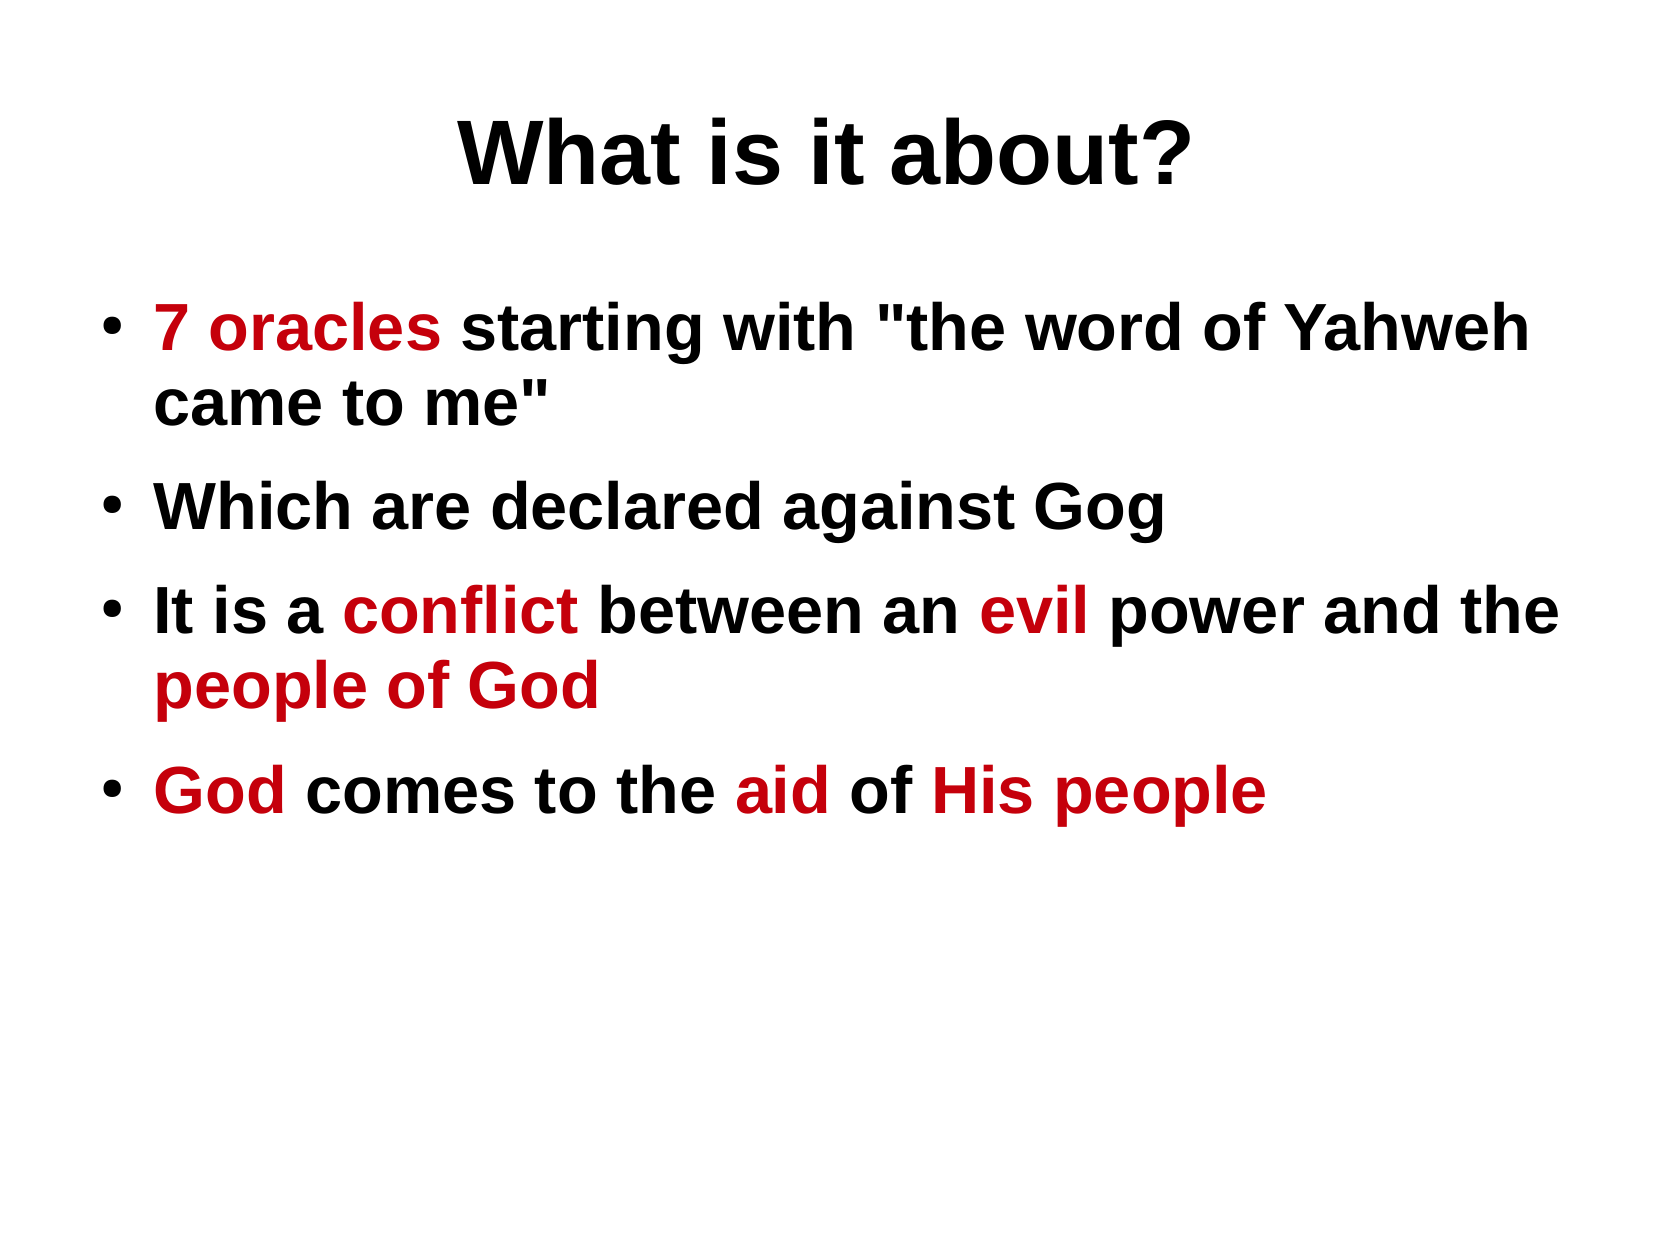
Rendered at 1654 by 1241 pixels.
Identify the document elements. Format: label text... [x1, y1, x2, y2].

list 7 oracles starting with "the word of Yahweh came to me" Which are declared against Gog It is a conflict between an evil power and the people of God God comes to the aid of His people [82, 290, 1571, 1109]
title What is it about? [82, 49, 1571, 257]
